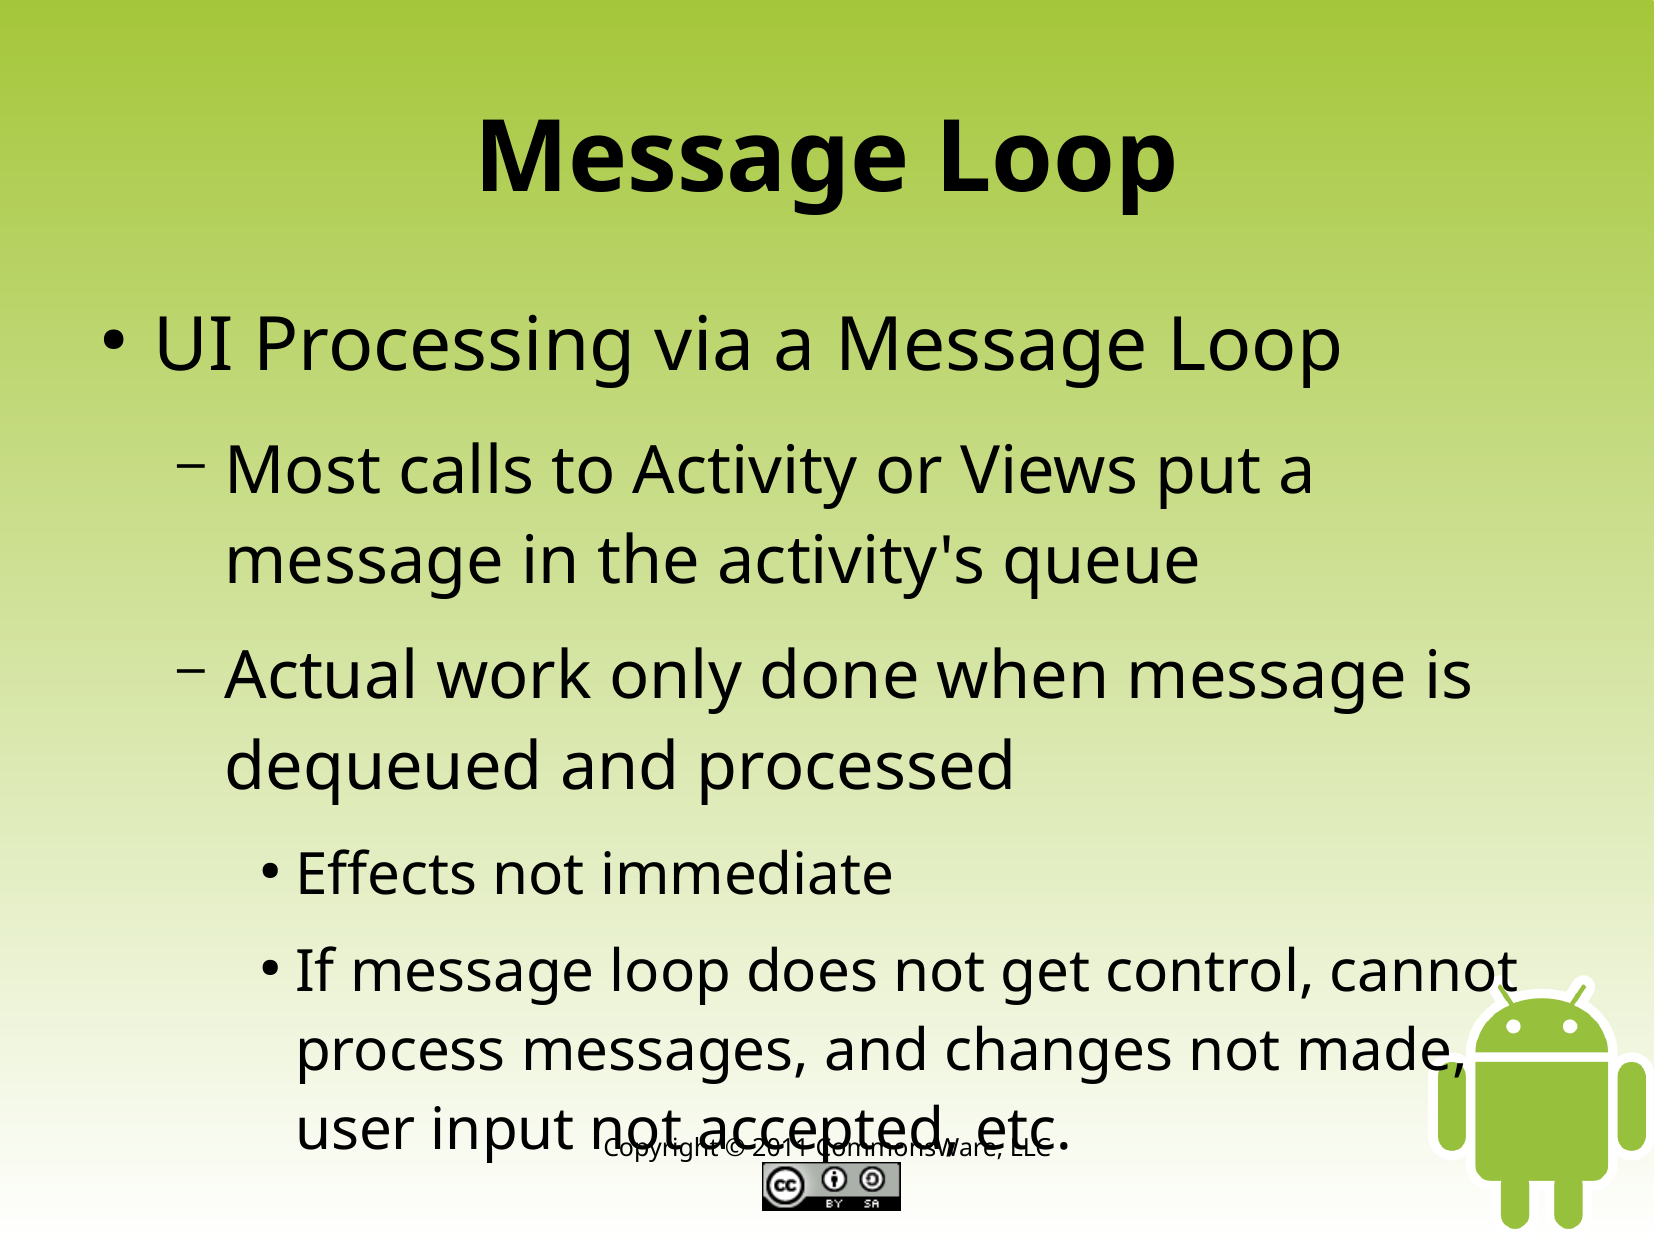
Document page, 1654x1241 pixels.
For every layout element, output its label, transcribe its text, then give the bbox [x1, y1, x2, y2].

picture [762, 1162, 901, 1211]
picture [1428, 975, 1654, 1238]
title Message Loop [82, 49, 1571, 257]
list UI Processing via a Message Loop Most calls to Activity or Views put a message in the activity's queue Actual work only done when message is dequeued and processed Effects not immediate If message loop does not get control, cannot process messages, and changes not made, user input not accepted, etc. [82, 290, 1571, 1109]
